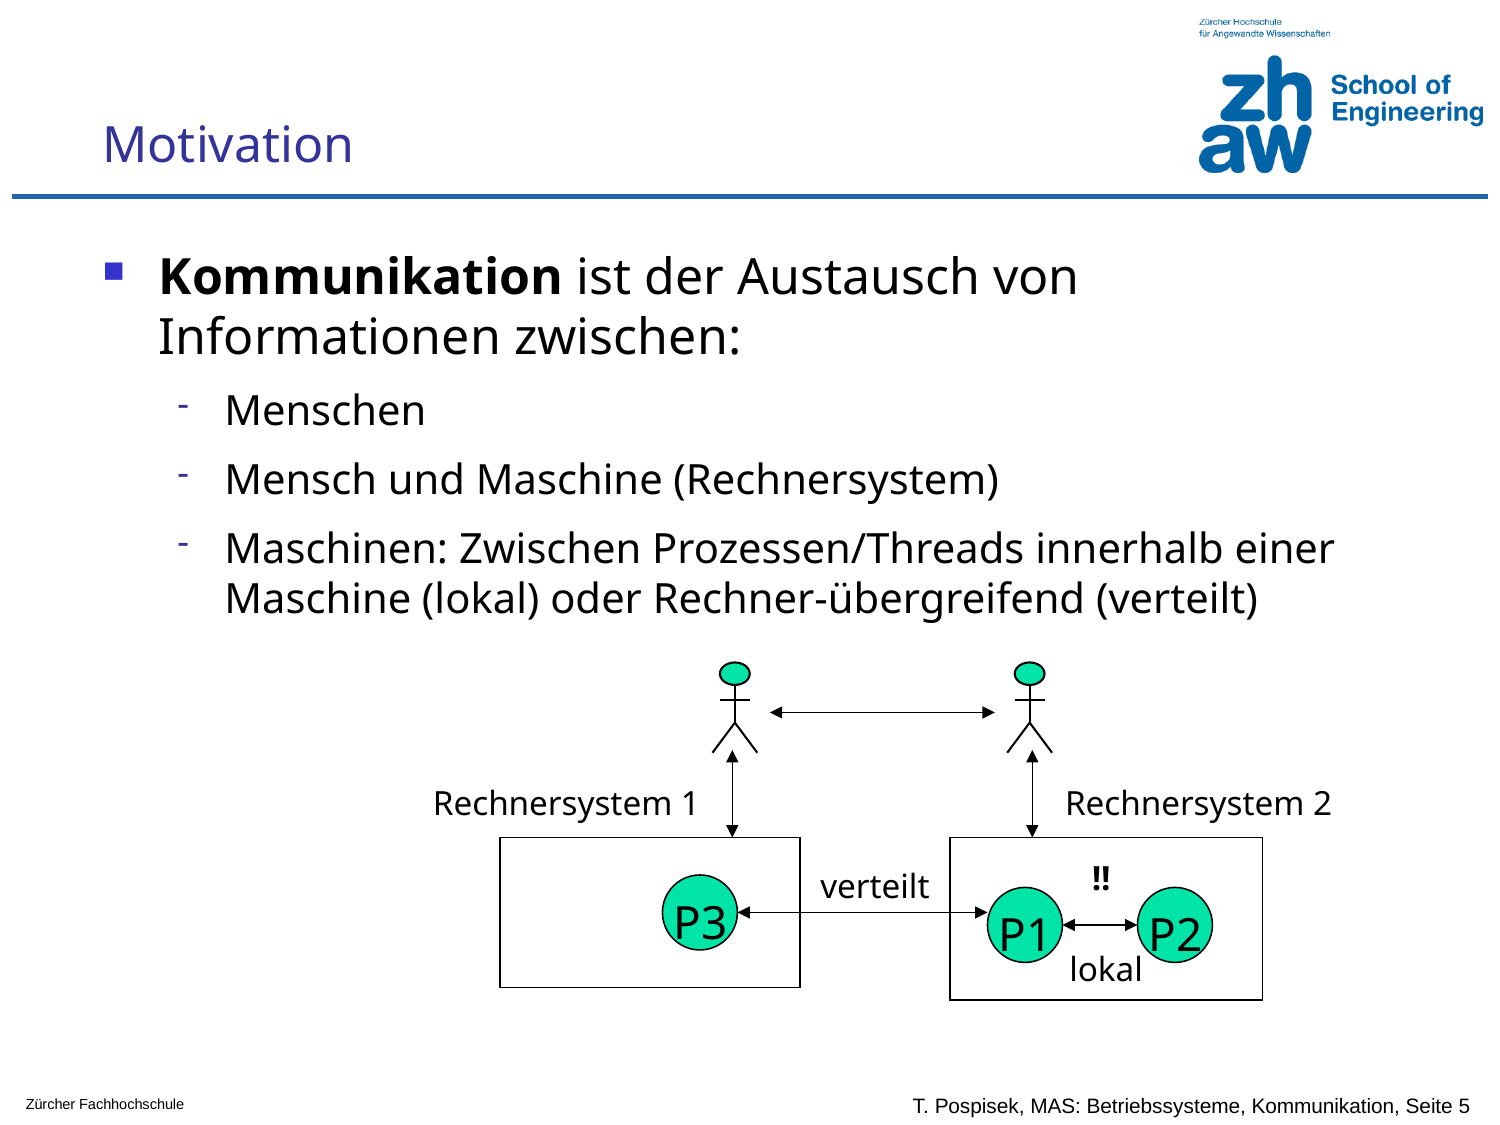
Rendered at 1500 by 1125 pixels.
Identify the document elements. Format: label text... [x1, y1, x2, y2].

title Motivation [87, 42, 1366, 181]
text_box [949, 837, 1263, 1000]
text_box P1 [987, 887, 1063, 963]
text_box Rechnersystem 2 [1050, 774, 1348, 830]
text_box P3 [662, 874, 738, 950]
picture [1199, 19, 1483, 173]
text_box lokal [1054, 940, 1158, 996]
text_box P2 [1137, 887, 1213, 963]
text_box Rechnersystem 1 [418, 774, 716, 830]
text_box !! [1077, 849, 1126, 905]
text_box [499, 837, 800, 988]
text_box P2 [1157, 922, 1169, 935]
text_box verteilt [805, 857, 945, 913]
list Kommunikation ist der Austausch von Informationen zwischen: Menschen Mensch und Maschine (Rechnersystem) Maschinen: Zwischen Prozessen/Threads innerhalb einer Maschine (lokal) oder Rechner-übergreifend (verteilt) [87, 237, 1388, 663]
